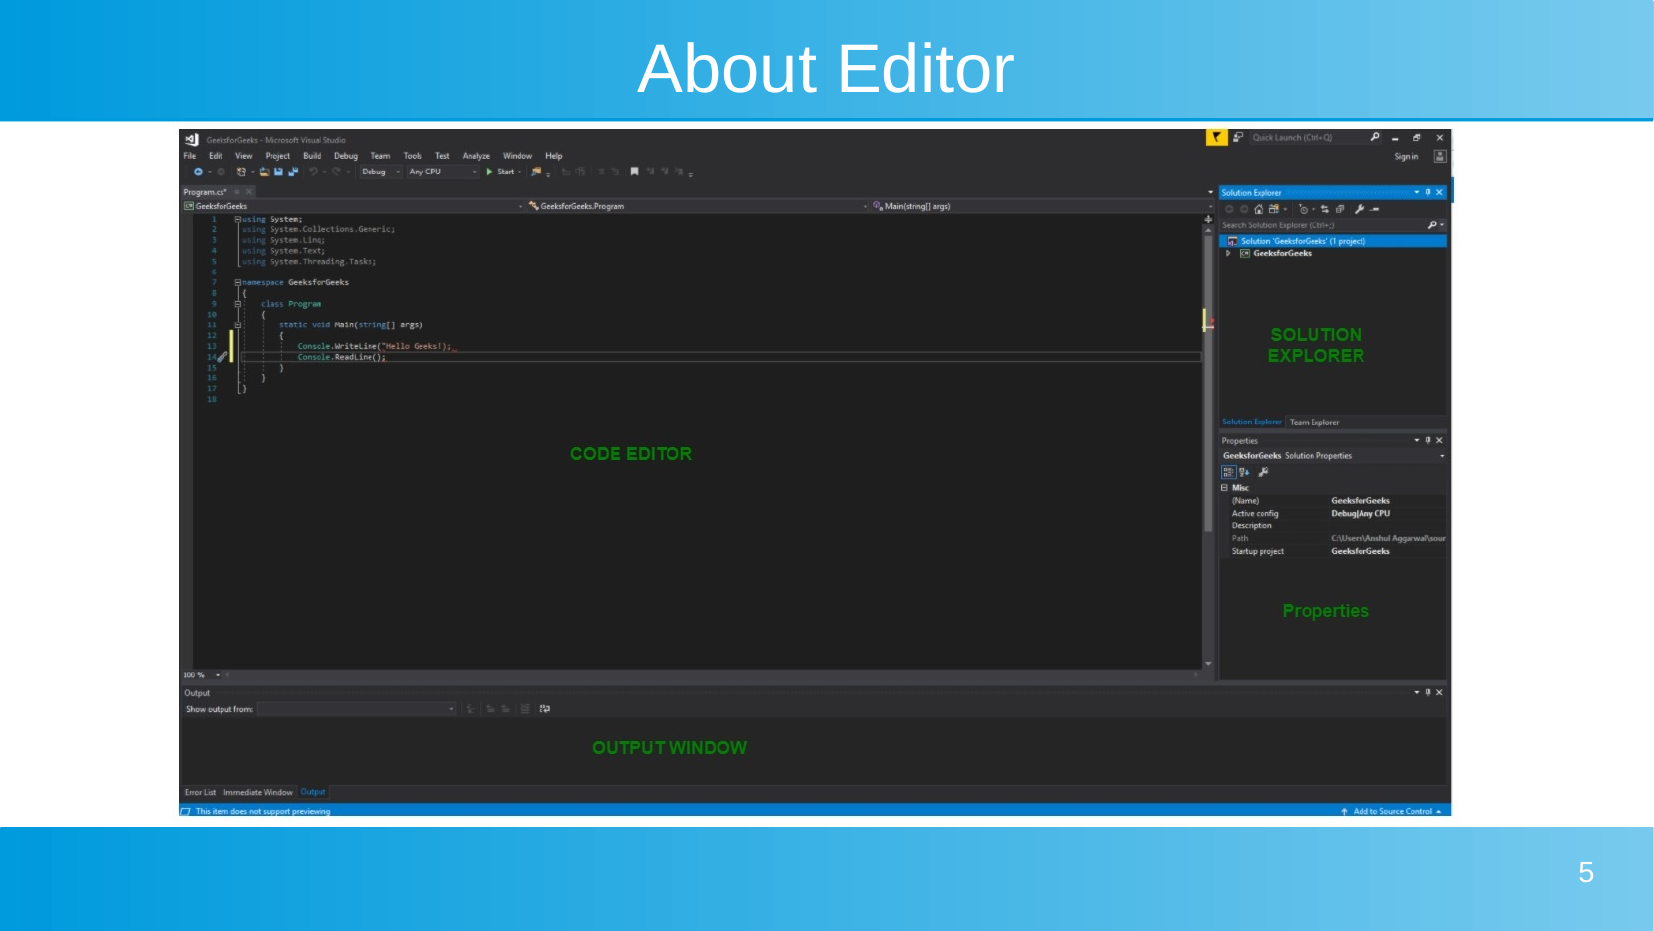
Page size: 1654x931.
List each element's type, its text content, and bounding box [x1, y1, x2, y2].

title About Editor [59, 29, 1595, 108]
picture [172, 122, 1461, 824]
